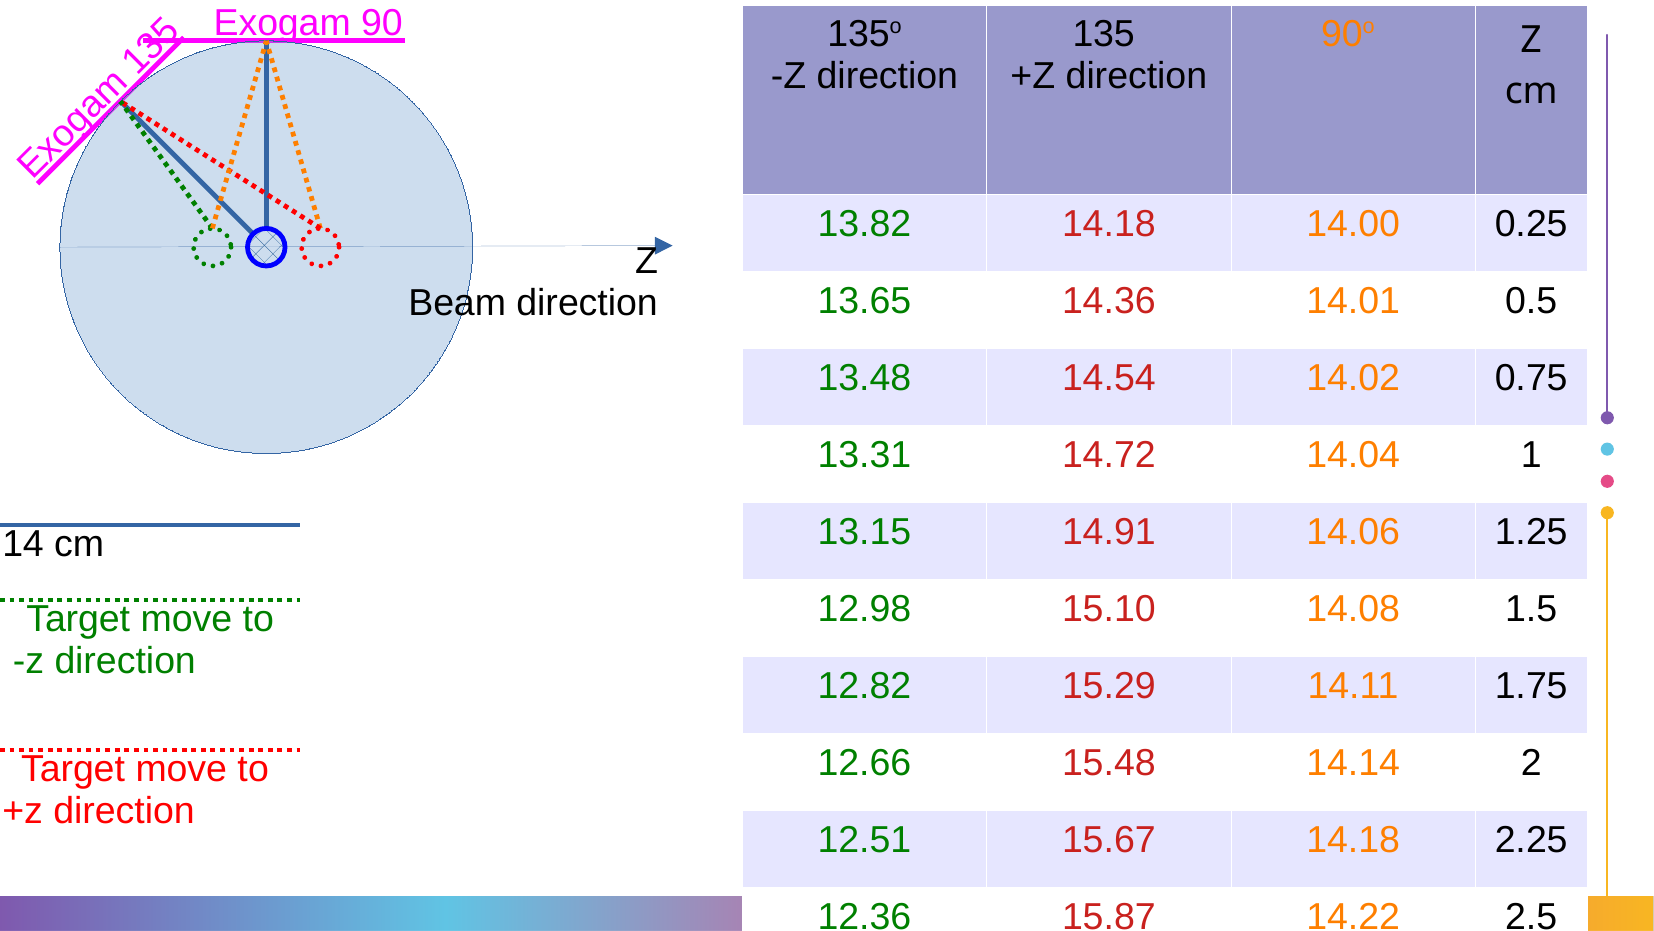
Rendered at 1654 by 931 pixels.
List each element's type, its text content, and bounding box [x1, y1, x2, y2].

table_cell 1.5 [1476, 580, 1587, 656]
table_cell 12.36 [743, 888, 986, 931]
table_cell 14.14 [1232, 734, 1475, 810]
table_cell 13.48 [743, 349, 986, 425]
table_cell 14.11 [1232, 657, 1475, 733]
table_cell 2.5 [1476, 888, 1587, 931]
table_cell 14.18 [1232, 811, 1475, 887]
table_cell 0.25 [1476, 195, 1587, 271]
table_cell 15.29 [987, 657, 1231, 733]
table_cell 0.5 [1476, 272, 1587, 348]
table_header 135 +Z direction [987, 6, 1231, 194]
table_cell 12.51 [743, 811, 986, 887]
table_cell 14.54 [987, 349, 1231, 425]
table_cell 14.91 [987, 503, 1231, 579]
table_cell 13.15 [743, 503, 986, 579]
table_cell 15.67 [987, 811, 1231, 887]
picture [1588, 896, 1654, 931]
text_box [458, 305, 465, 313]
picture [0, 896, 742, 931]
table_cell 14.22 [1232, 888, 1475, 931]
table_cell 2.25 [1476, 811, 1587, 887]
table_header Z cm [1476, 6, 1587, 194]
table_cell 14.18 [987, 195, 1231, 271]
table_cell 1.25 [1476, 503, 1587, 579]
table_cell 14.36 [987, 272, 1231, 348]
table_cell 14.02 [1232, 349, 1475, 425]
table_cell 14.04 [1232, 426, 1475, 502]
table_cell 15.48 [987, 734, 1231, 810]
table_cell 12.66 [743, 734, 986, 810]
text_box [59, 40, 473, 454]
table_cell 12.98 [743, 580, 986, 656]
table_cell 12.82 [743, 657, 986, 733]
table_cell 13.65 [743, 272, 986, 348]
table_cell 13.82 [743, 195, 986, 271]
table_cell 14.01 [1232, 272, 1475, 348]
table_cell 0.75 [1476, 349, 1587, 425]
table_cell 14.08 [1232, 580, 1475, 656]
table_cell 14.00 [1232, 195, 1475, 271]
table_cell 15.10 [987, 580, 1231, 656]
table_cell 14.06 [1232, 503, 1475, 579]
table_cell 2 [1476, 734, 1587, 810]
table_header 135o -Z direction [743, 6, 986, 194]
table_cell 1.75 [1476, 657, 1587, 733]
table_cell 13.31 [743, 426, 986, 502]
table_header 90o [1232, 6, 1475, 194]
table_cell 14.72 [987, 426, 1231, 502]
table_cell 1 [1476, 426, 1587, 502]
table_cell 15.87 [987, 888, 1231, 931]
